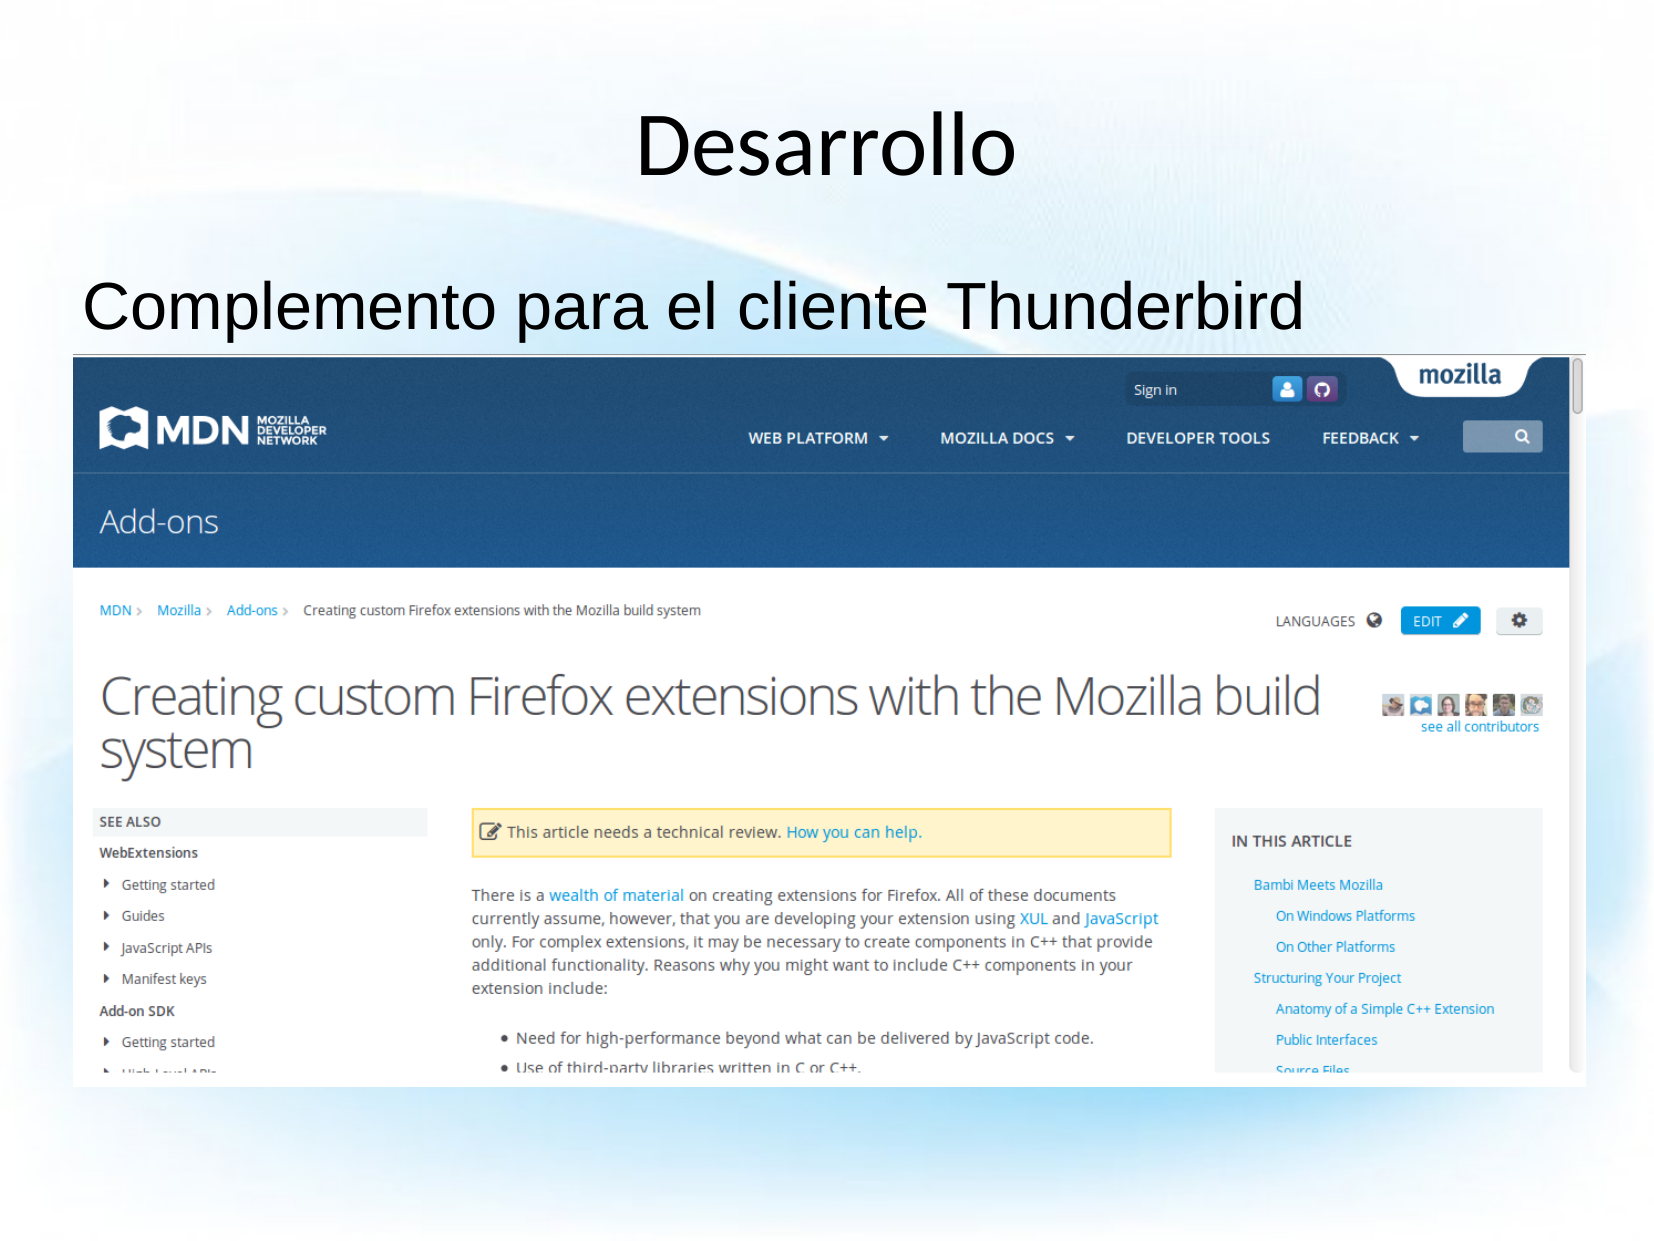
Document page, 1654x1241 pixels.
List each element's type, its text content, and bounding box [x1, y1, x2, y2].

picture [0, 0, 1654, 1241]
title Desarrollo [82, 49, 1571, 257]
subtitle Complemento para el cliente Thunderbird [82, 268, 1571, 354]
